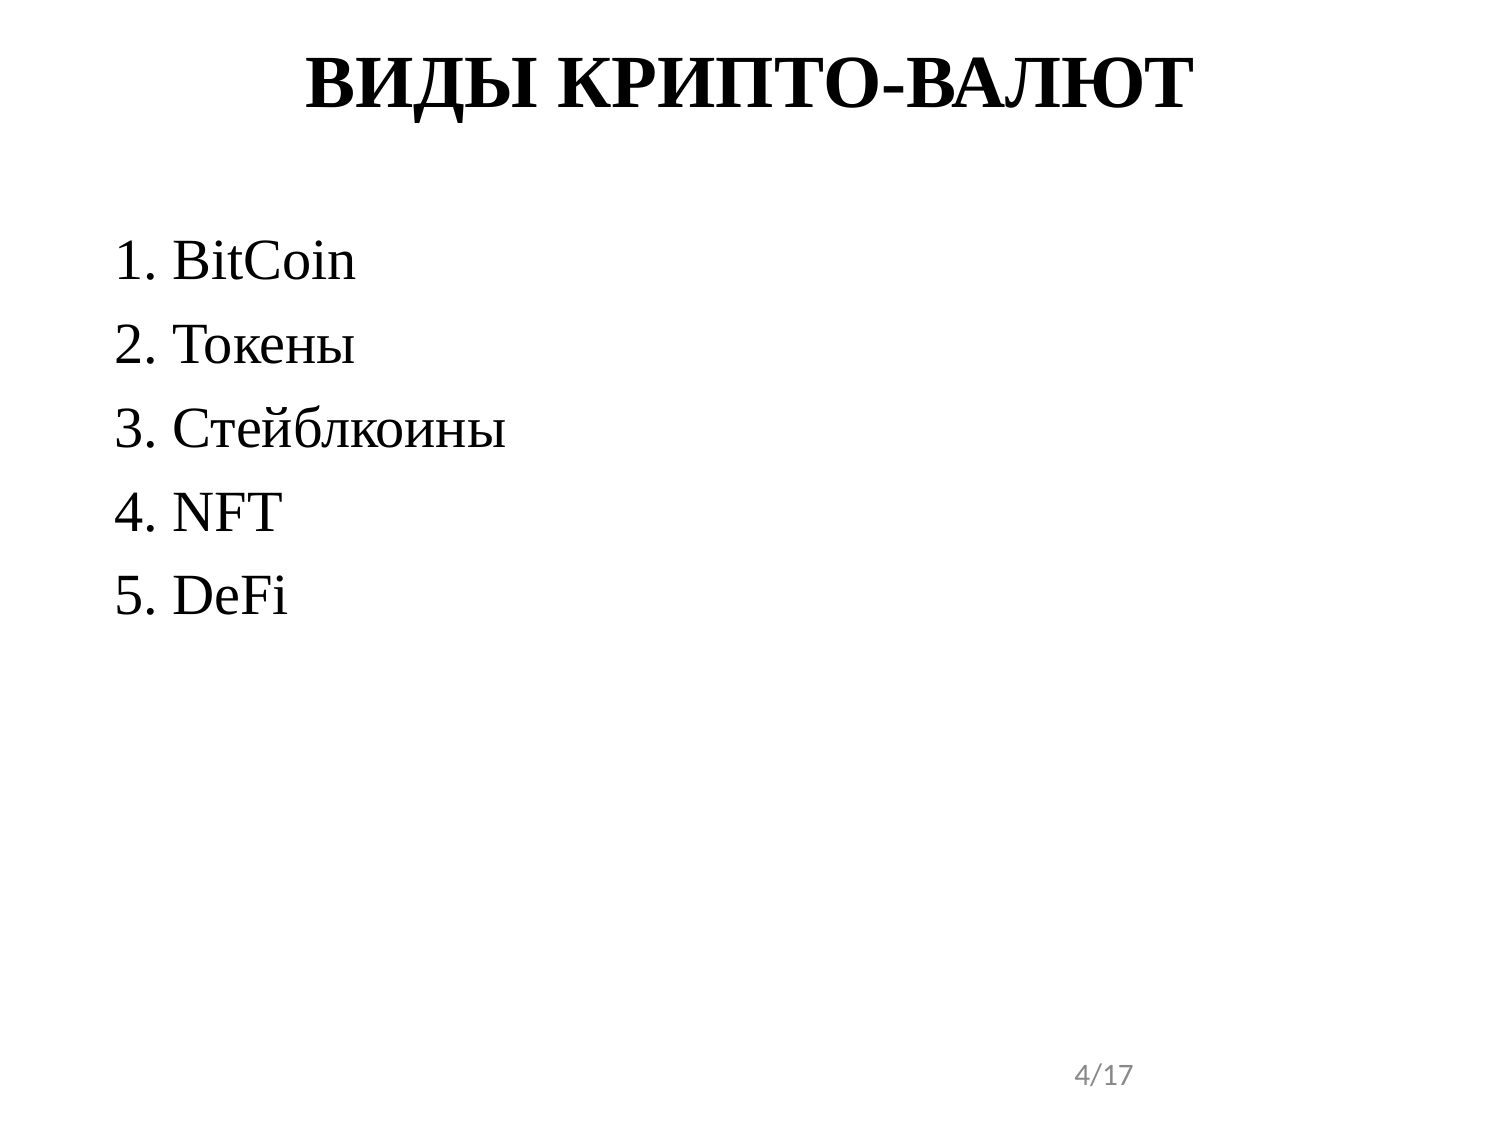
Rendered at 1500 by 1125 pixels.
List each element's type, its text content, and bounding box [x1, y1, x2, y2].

slide_number 4/17 [1059, 1042, 1397, 1103]
title ВИДЫ КРИПТО-ВАЛЮТ [0, 0, 1500, 167]
list 1. BitCoin 2. Токены 3. Стейблкоины 4. NFT 5. DeFi [103, 224, 1282, 760]
